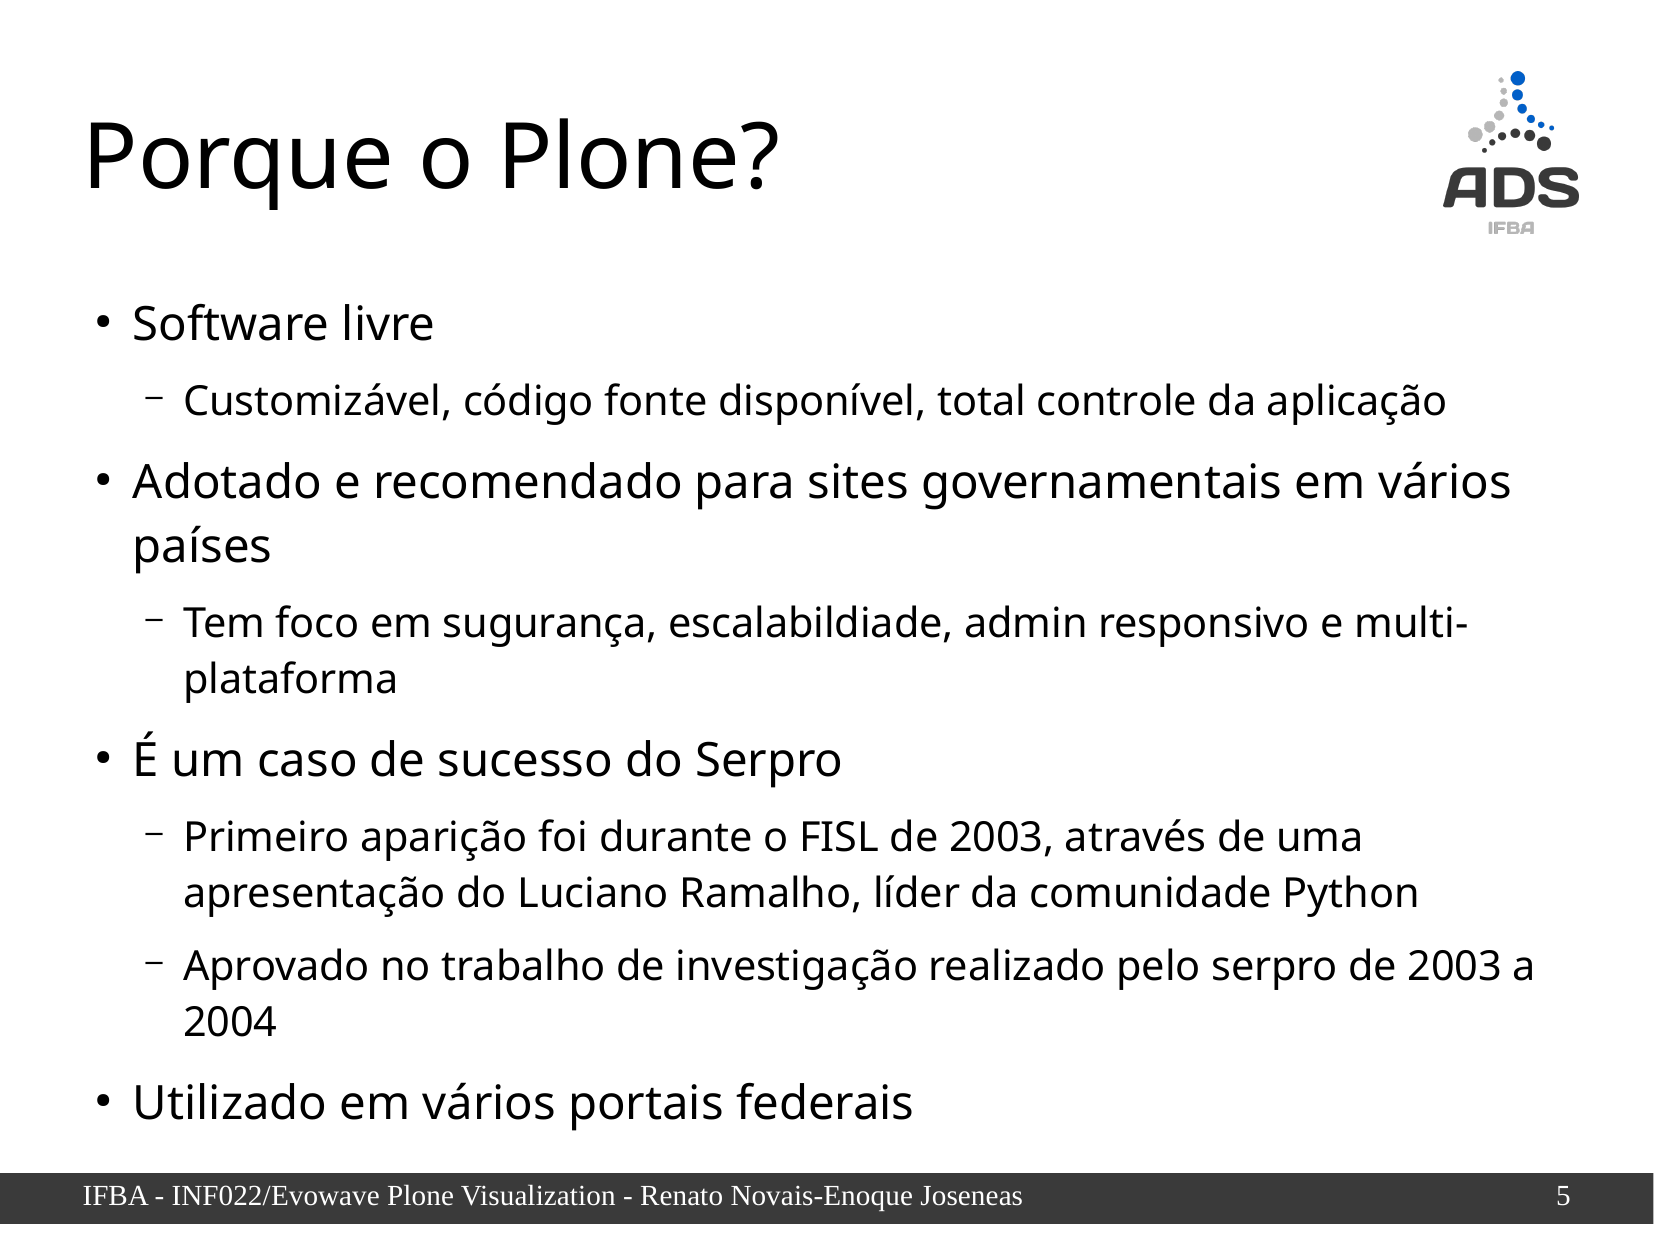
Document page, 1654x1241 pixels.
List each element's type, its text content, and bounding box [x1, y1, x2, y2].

title Porque o Plone? [82, 49, 1426, 257]
picture [1443, 71, 1579, 234]
list Software livre Customizável, código fonte disponível, total controle da aplicação Adotado e recomendado para sites governamentais em vários países Tem foco em sugurança, escalabildiade, admin responsivo e multi-plataforma É um caso de sucesso do Serpro Primeiro aparição foi durante o FISL de 2003, através de uma apresentação do Luciano Ramalho, líder da comunidade Python Aprovado no trabalho de investigação realizado pelo serpro de 2003 a 2004 Utilizado em vários portais federais [82, 290, 1571, 1156]
